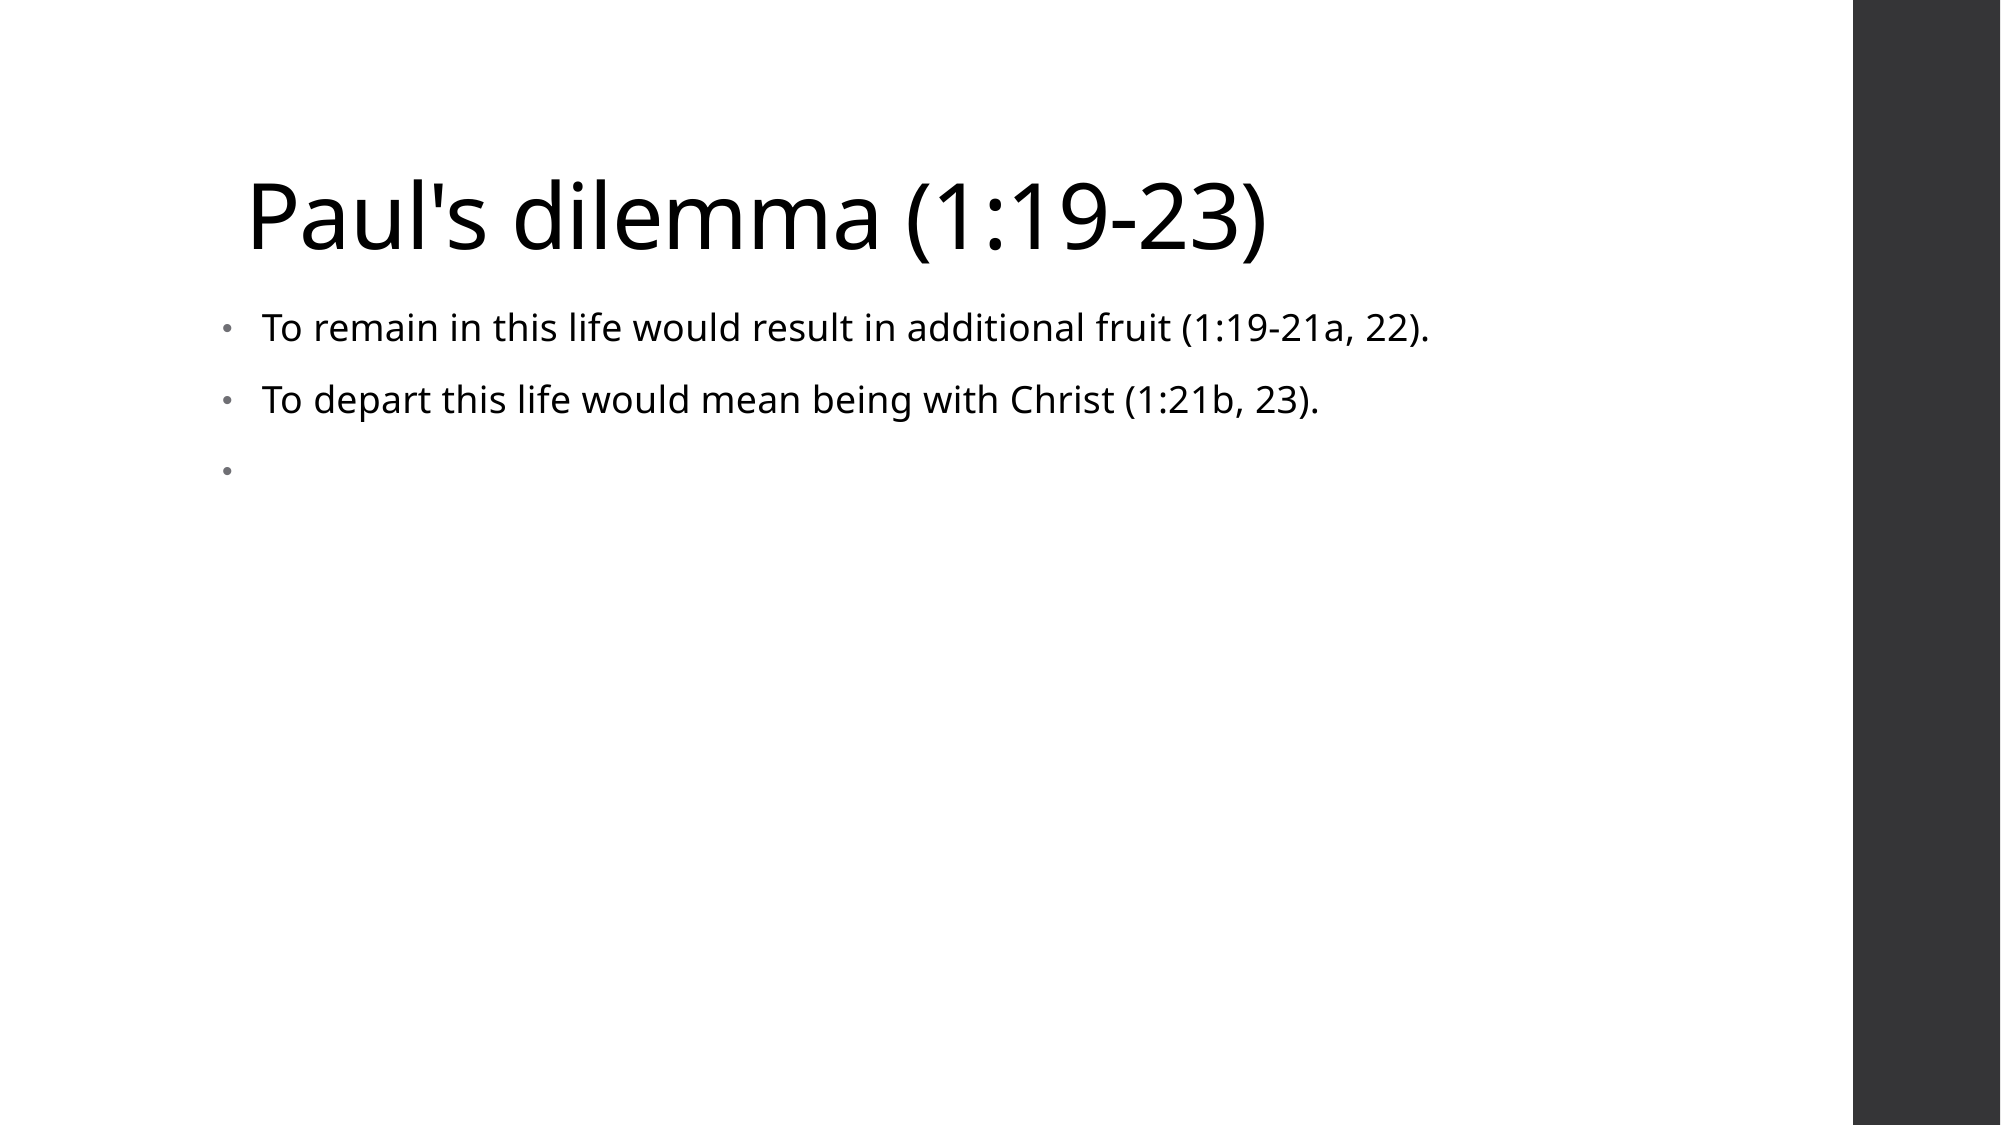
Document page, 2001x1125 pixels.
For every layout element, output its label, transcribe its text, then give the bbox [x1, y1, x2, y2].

list To remain in this life would result in additional fruit (1:19-21a, 22). To depart this life would mean being with Christ (1:21b, 23). [206, 299, 1617, 1014]
title Paul's dilemma (1:19-23) [206, 60, 1797, 278]
